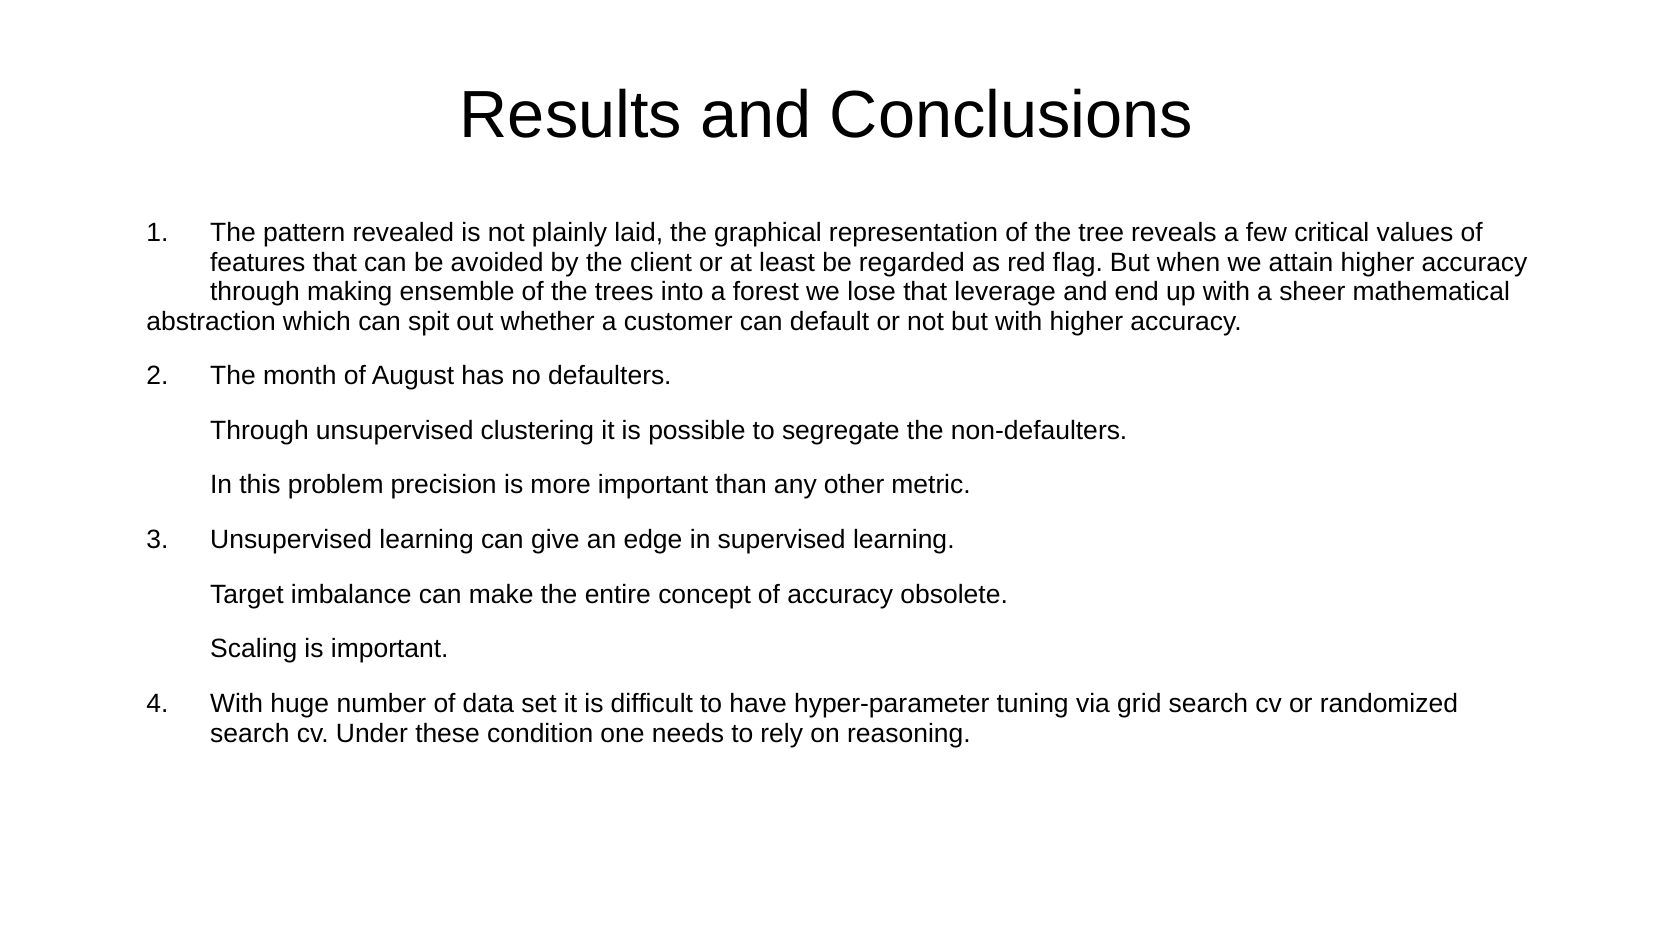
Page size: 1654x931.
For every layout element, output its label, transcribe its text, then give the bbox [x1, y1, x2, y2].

list 1. The pattern revealed is not plainly laid, the graphical representation of the tree reveals a few critical values of features that can be avoided by the client or at least be regarded as red flag. But when we attain higher accuracy through making ensemble of the trees into a forest we lose that leverage and end up with a sheer mathematical abstraction which can spit out whether a customer can default or not but with higher accuracy. 2. The month of August has no defaulters. Through unsupervised clustering it is possible to segregate the non-defaulters. In this problem precision is more important than any other metric. 3. Unsupervised learning can give an edge in supervised learning. Target imbalance can make the entire concept of accuracy obsolete. Scaling is important. 4. With huge number of data set it is difficult to have hyper-parameter tuning via grid search cv or randomized search cv. Under these condition one needs to rely on reasoning. [82, 217, 1571, 758]
title Results and Conclusions [82, 37, 1571, 193]
